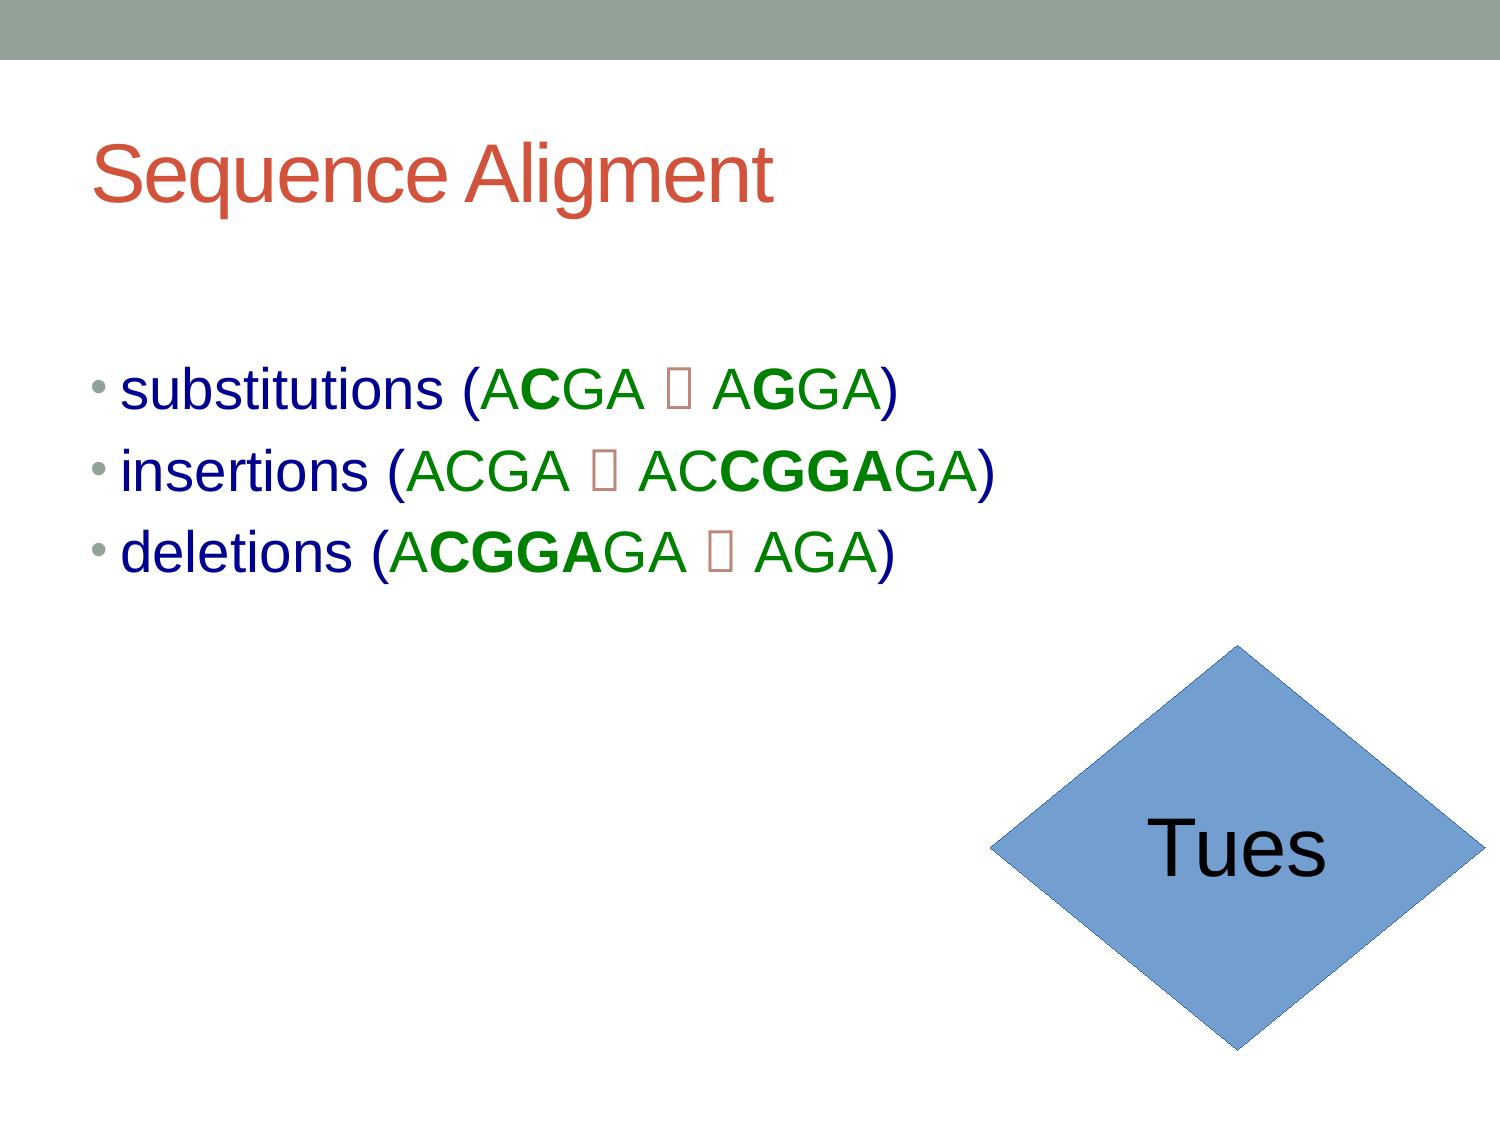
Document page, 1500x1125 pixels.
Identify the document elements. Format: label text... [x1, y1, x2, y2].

text_box Tues [990, 645, 1486, 1051]
list substitutions (ACGA  AGGA) insertions (ACGA  ACCGGAGA) deletions (ACGGAGA  AGA) [75, 262, 1425, 1063]
title Sequence Aligment [75, 87, 1425, 250]
